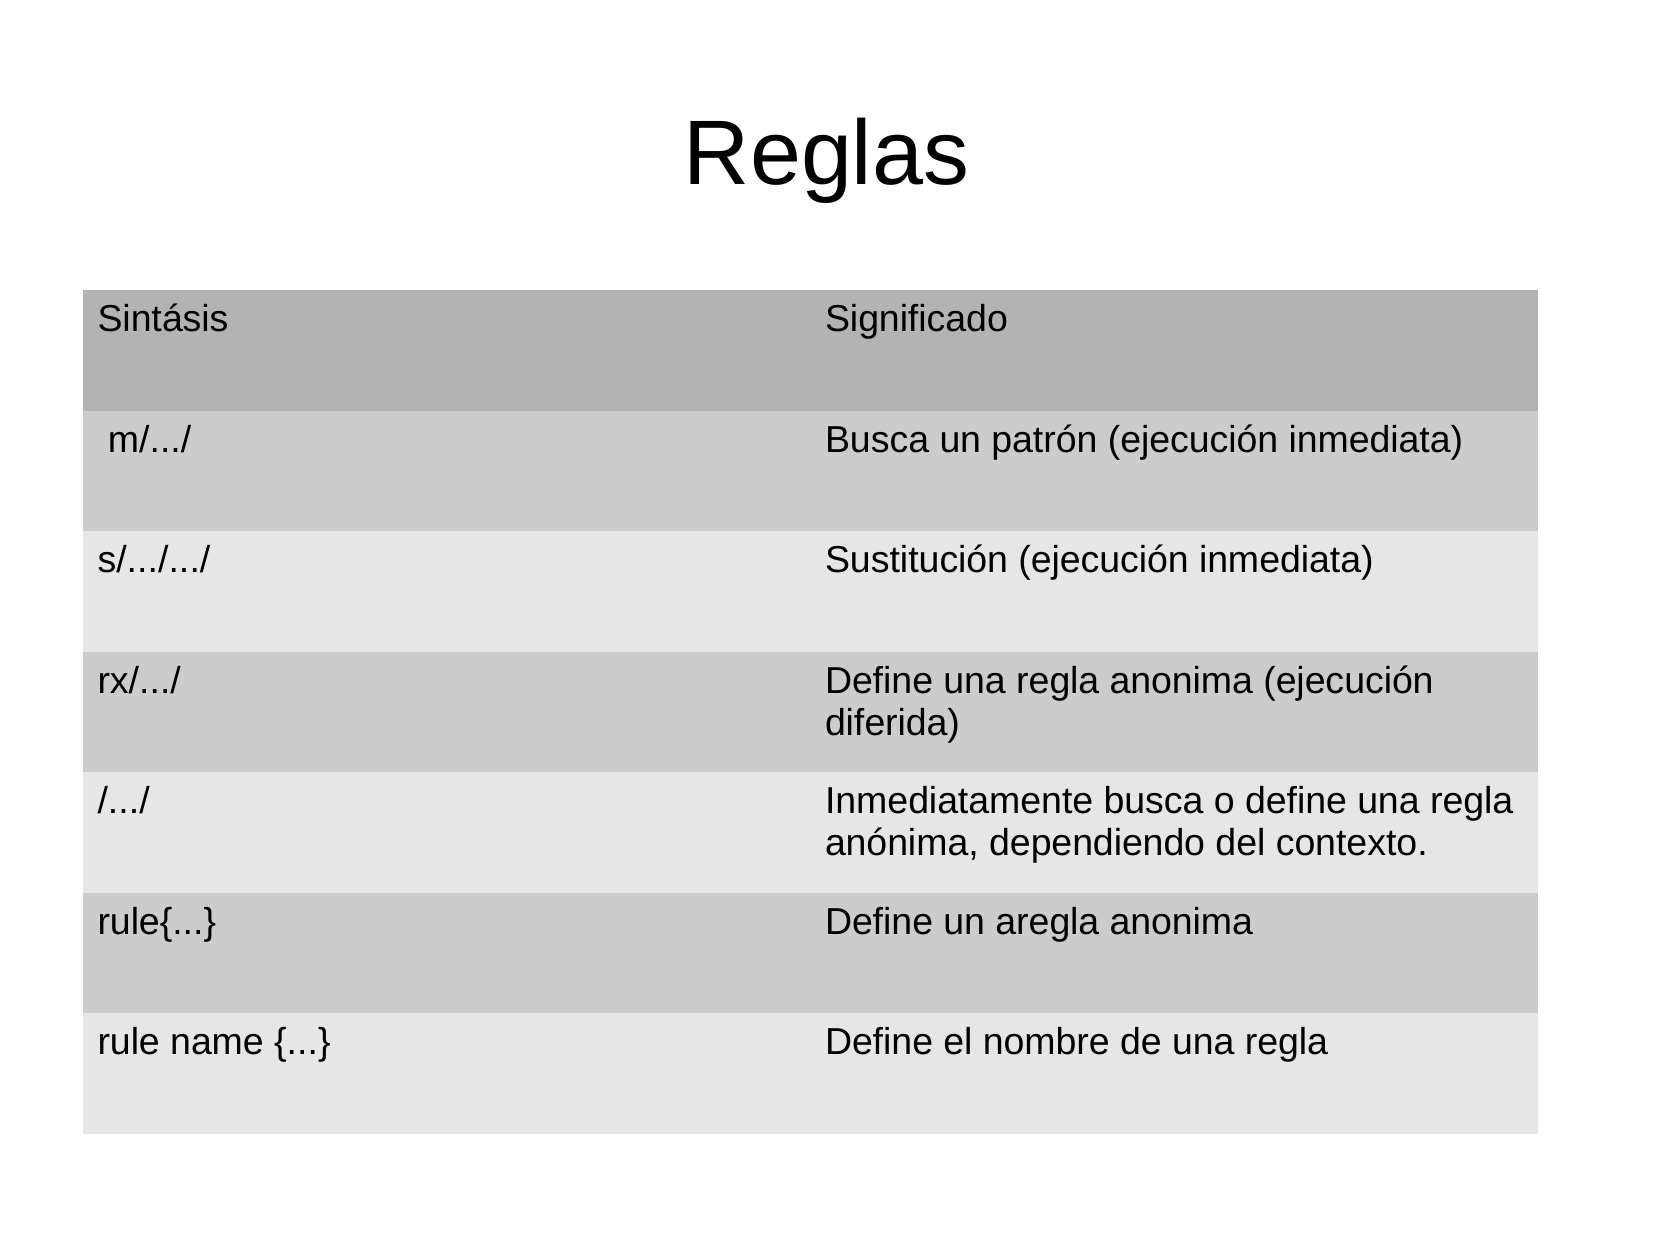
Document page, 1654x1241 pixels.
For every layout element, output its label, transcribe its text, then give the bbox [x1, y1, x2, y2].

table_cell rule{...} [83, 893, 810, 1013]
table_cell Define un aregla anonima [810, 893, 1538, 1013]
table_cell /.../ [83, 772, 810, 893]
table_cell Define una regla anonima (ejecución diferida) [810, 652, 1538, 772]
table_cell rule name {...} [83, 1013, 810, 1134]
table_cell Busca un patrón (ejecución inmediata) [810, 411, 1538, 531]
table_cell m/.../ [83, 411, 810, 531]
table_header Sintásis [83, 290, 810, 411]
table_cell s/.../.../ [83, 531, 810, 652]
table_header Significado [810, 290, 1538, 411]
title Reglas [82, 49, 1571, 257]
table_cell rx/.../ [83, 652, 810, 772]
table_cell Inmediatamente busca o define una regla anónima, dependiendo del contexto. [810, 772, 1538, 893]
table_cell Define el nombre de una regla [810, 1013, 1538, 1134]
table_cell Sustitución (ejecución inmediata) [810, 531, 1538, 652]
